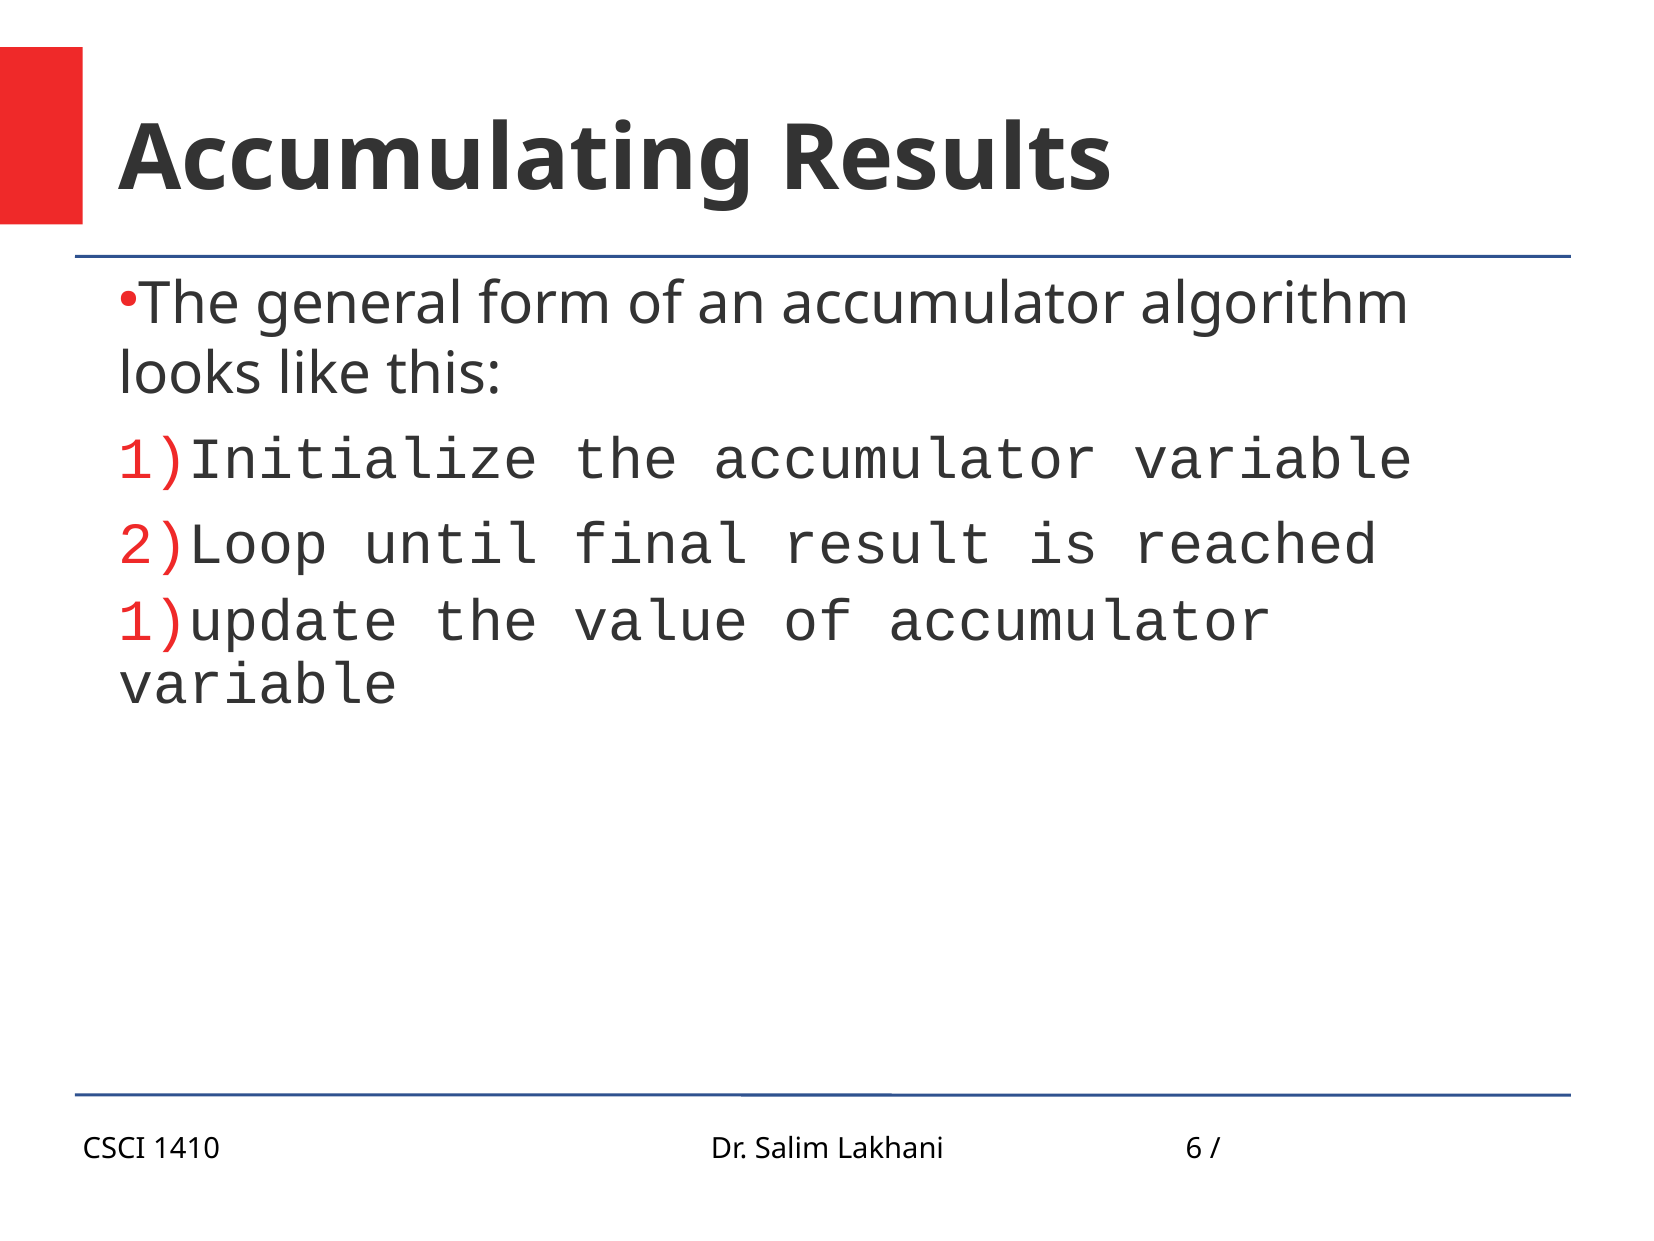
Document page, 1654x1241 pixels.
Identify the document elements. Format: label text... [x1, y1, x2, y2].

text_box / [1185, 1129, 1571, 1216]
text_box CSCI 1410 [82, 1129, 468, 1216]
title Accumulating Results [118, 49, 1571, 257]
list The general form of an accumulator algorithm looks like this: Initialize the accumulator variable Loop until final result is reached update the value of accumulator variable [118, 265, 1536, 1081]
text_box Dr. Salim Lakhani [565, 1129, 1090, 1216]
